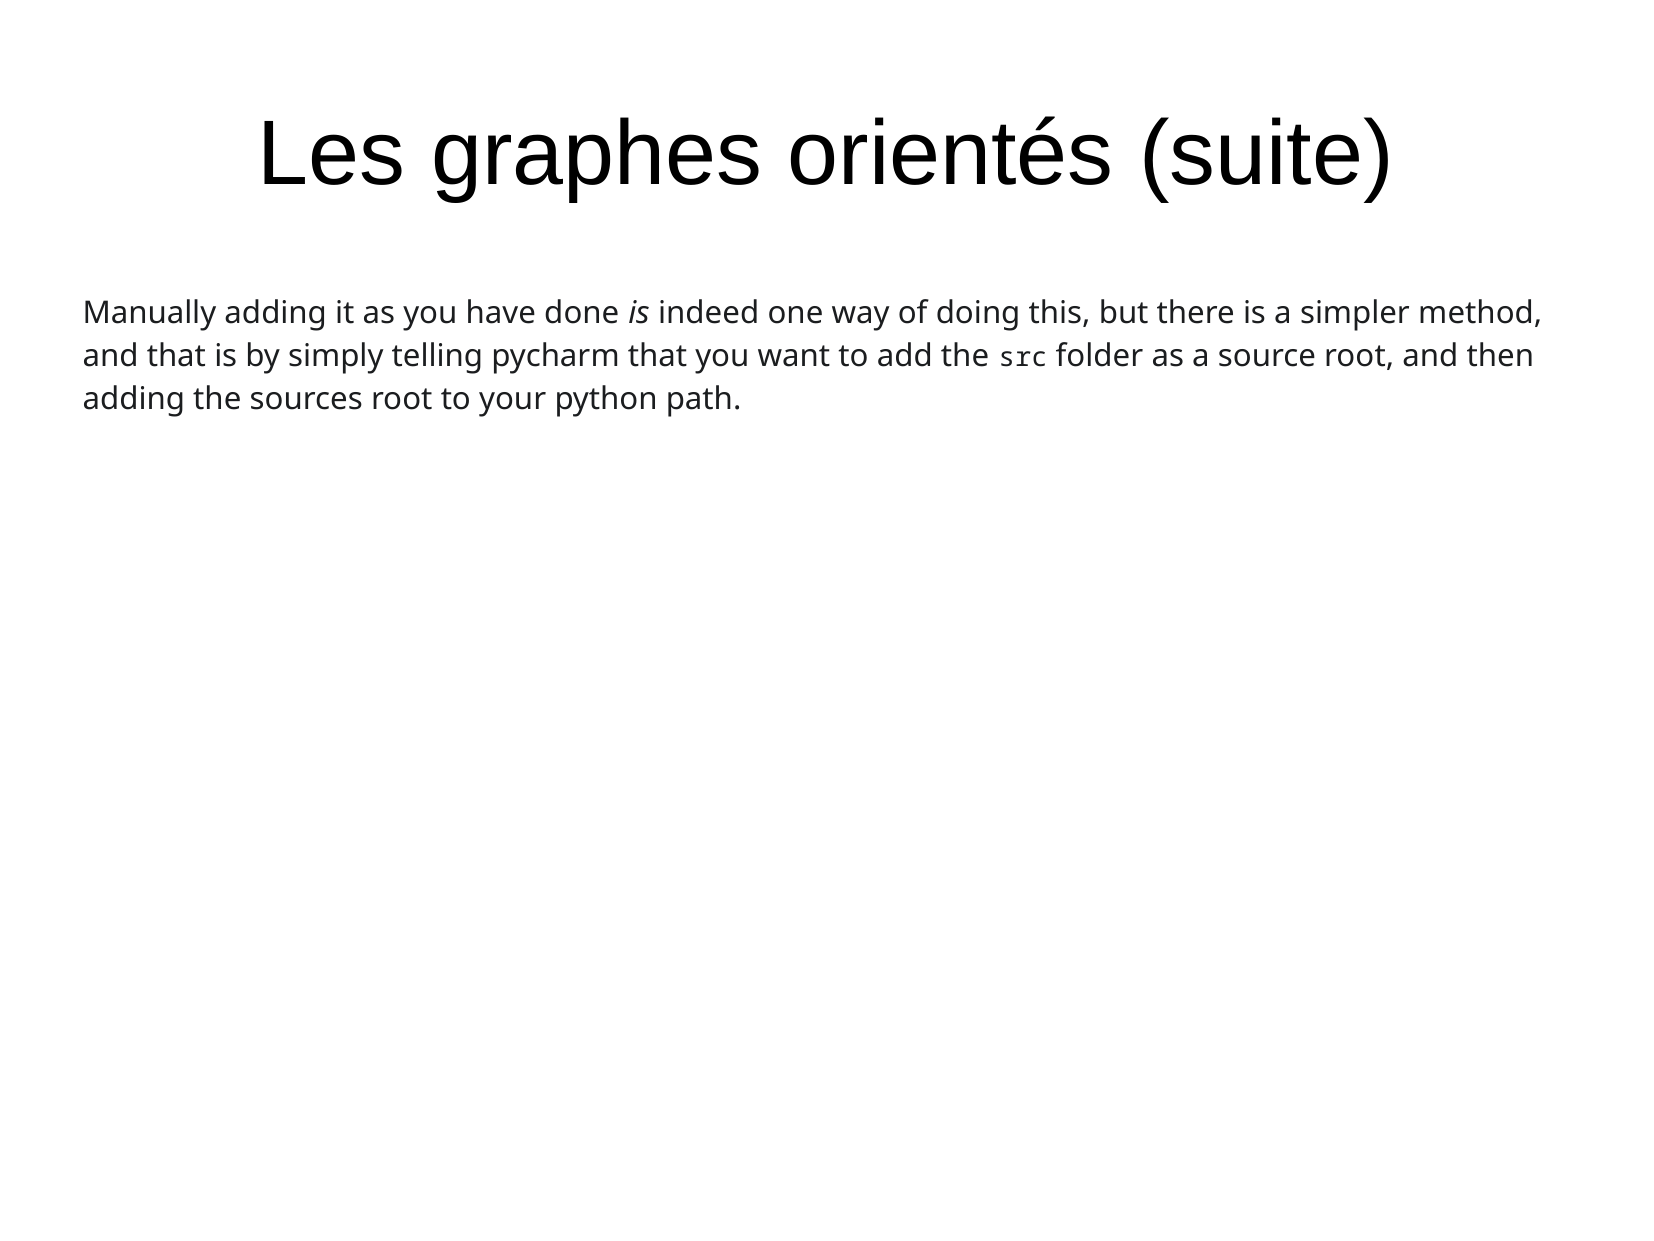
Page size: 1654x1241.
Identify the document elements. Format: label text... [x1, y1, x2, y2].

title Les graphes orientés (suite) [82, 49, 1571, 257]
list Manually adding it as you have done is indeed one way of doing this, but there is a simpler method, and that is by simply telling pycharm that you want to add the src folder as a source root, and then adding the sources root to your python path. [82, 290, 1571, 1010]
